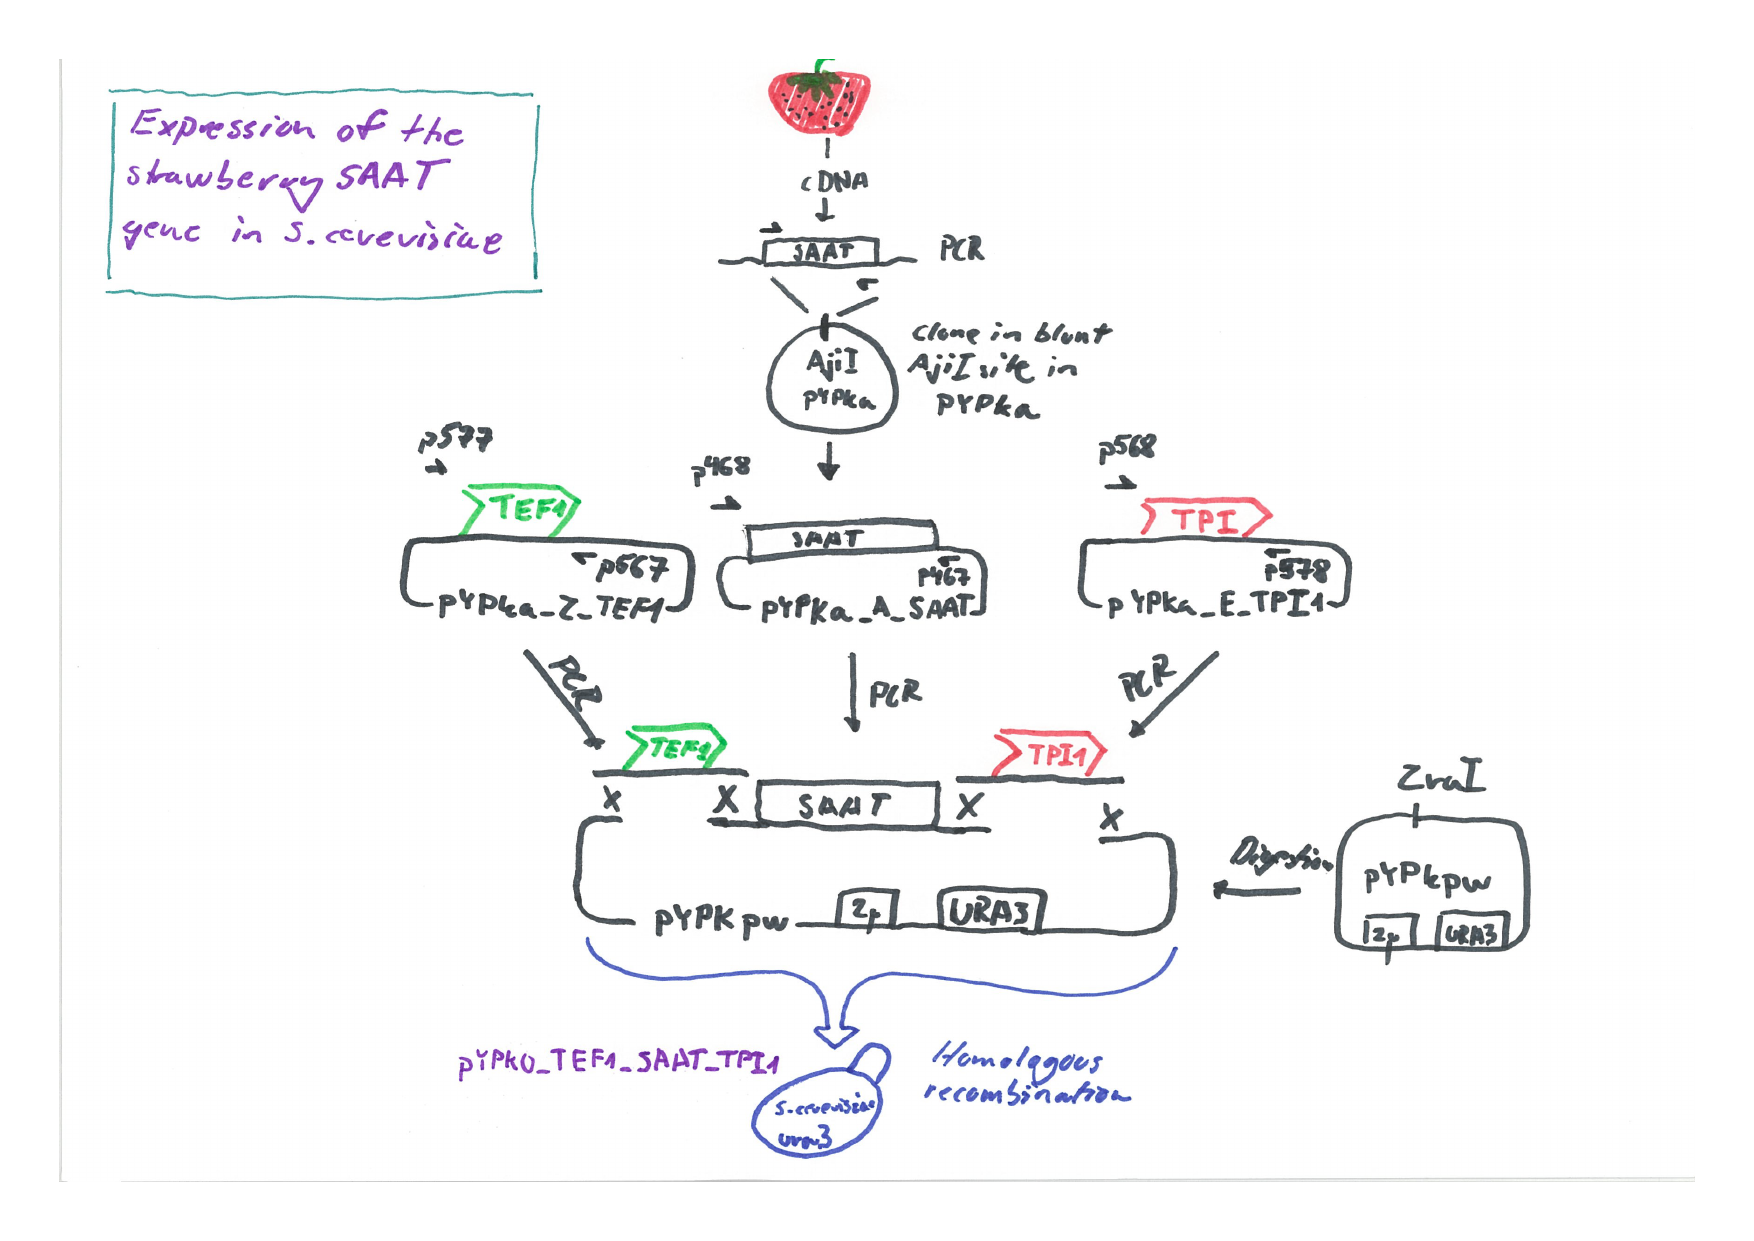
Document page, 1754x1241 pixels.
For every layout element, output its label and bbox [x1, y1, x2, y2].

picture [59, 59, 1695, 1182]
